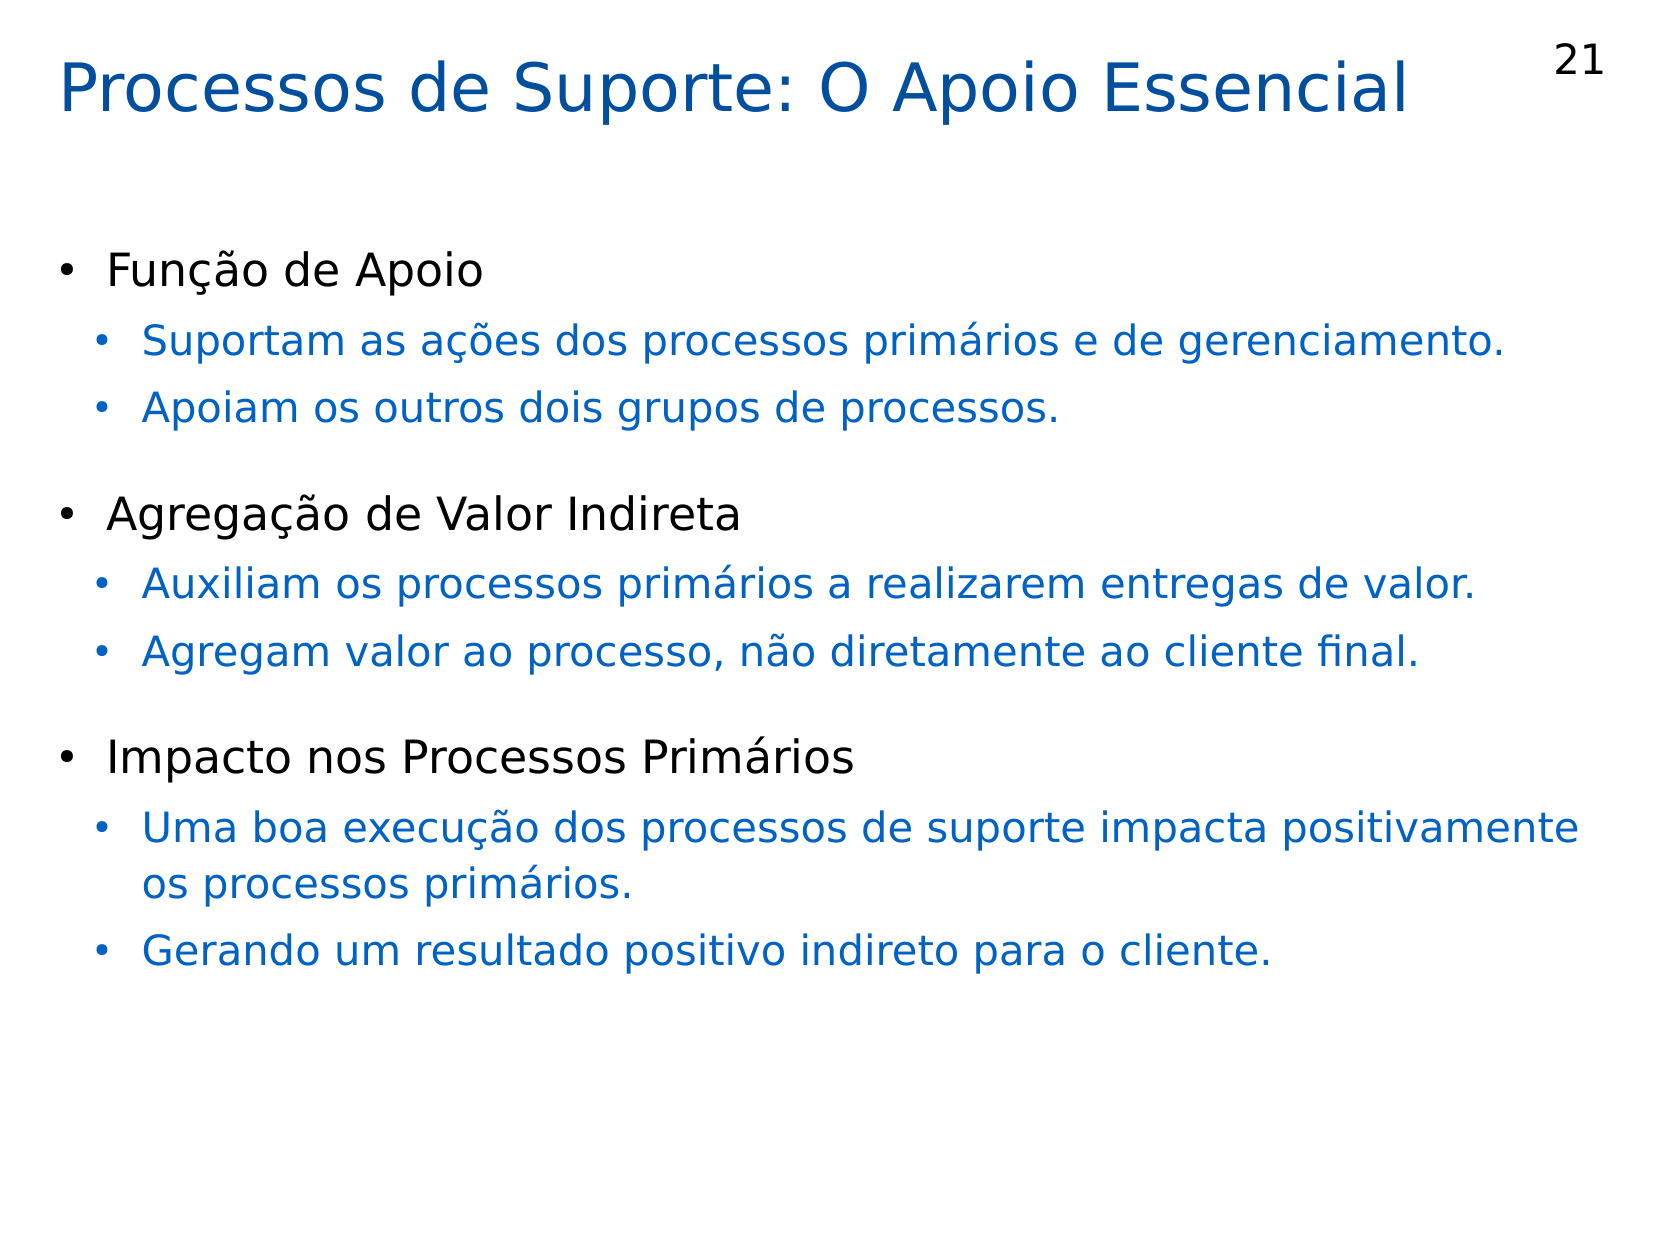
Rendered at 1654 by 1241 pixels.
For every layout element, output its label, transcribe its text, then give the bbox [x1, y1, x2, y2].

list Função de Apoio Suportam as ações dos processos primários e de gerenciamento. Apoiam os outros dois grupos de processos. Agregação de Valor Indireta Auxiliam os processos primários a realizarem entregas de valor. Agregam valor ao processo, não diretamente ao cliente final. Impacto nos Processos Primários Uma boa execução dos processos de suporte impacta positivamente os processos primários. Gerando um resultado positivo indireto para o cliente. [59, 236, 1595, 1211]
title Processos de Suporte: O Apoio Essencial [59, 29, 1506, 148]
